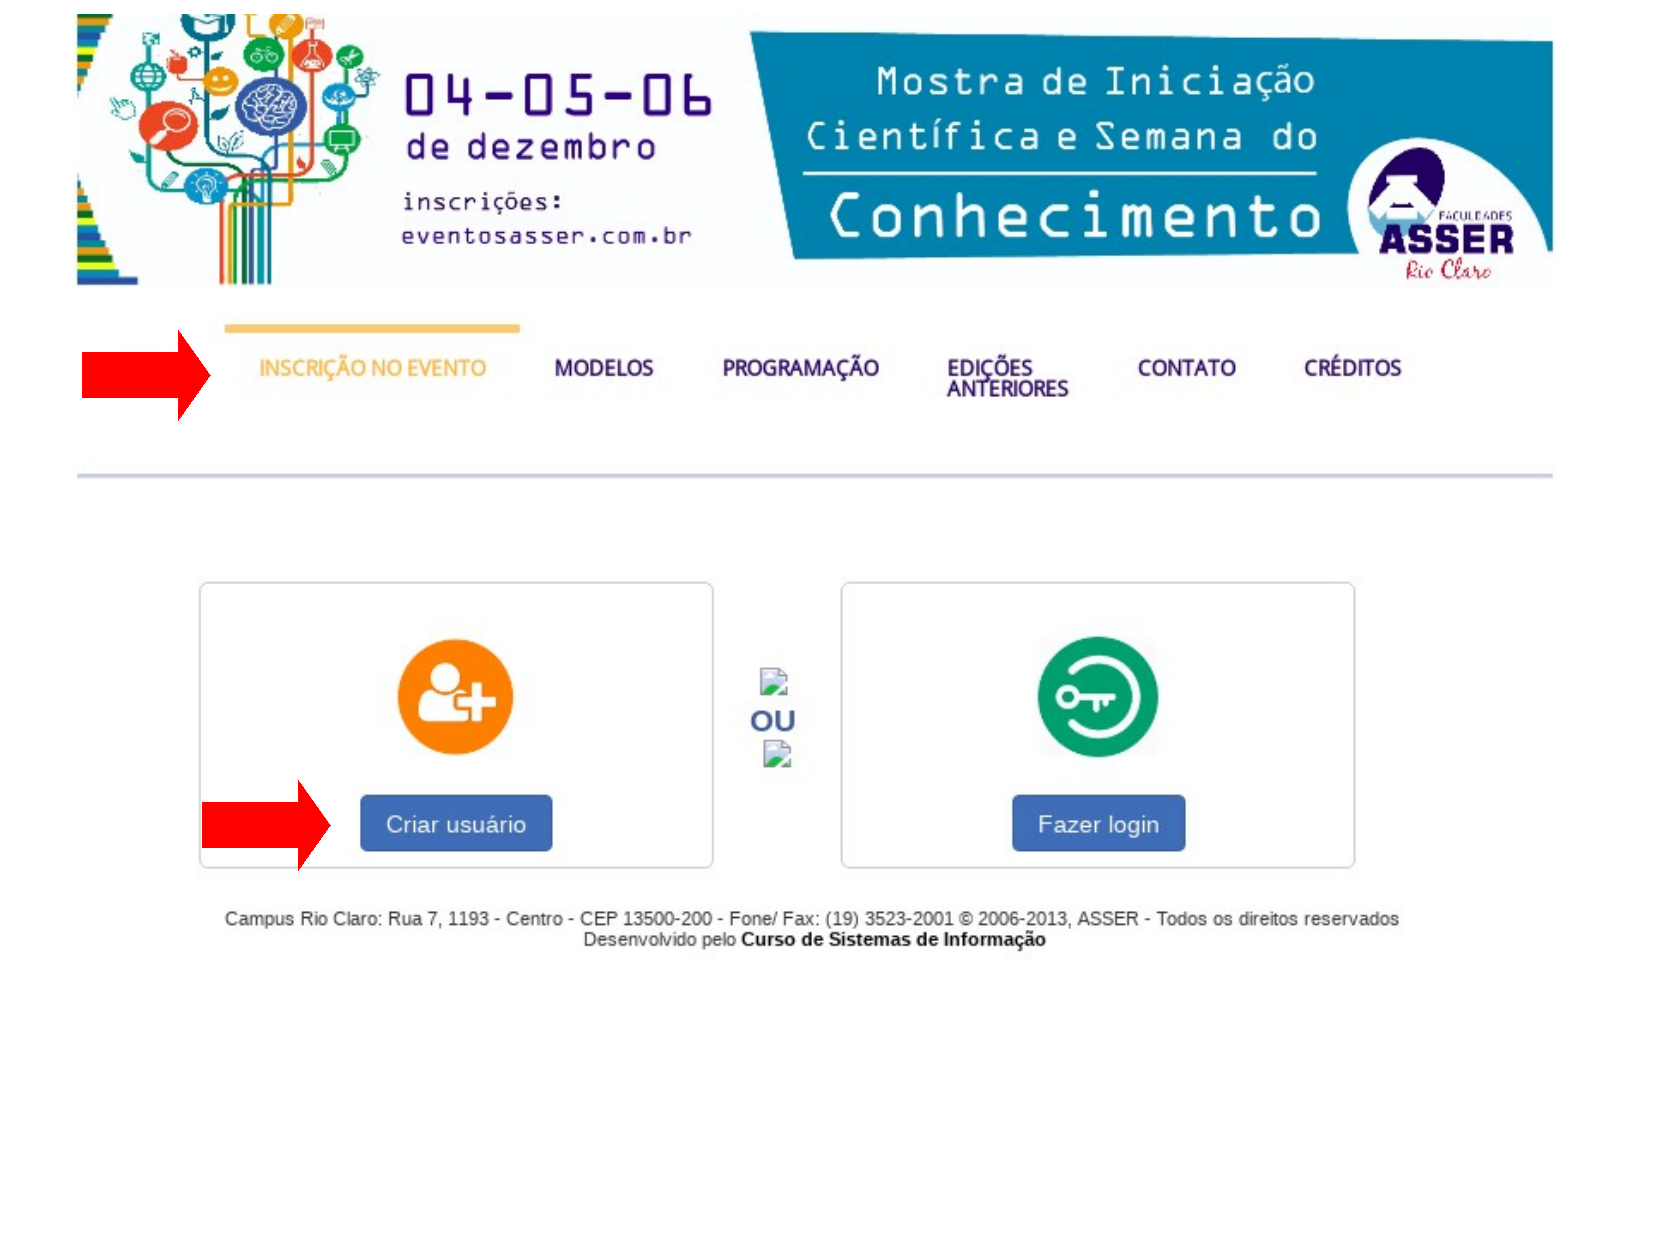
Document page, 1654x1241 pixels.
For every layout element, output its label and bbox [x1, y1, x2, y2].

text_box [202, 780, 331, 871]
text_box [82, 330, 211, 421]
picture [45, 14, 1608, 1021]
